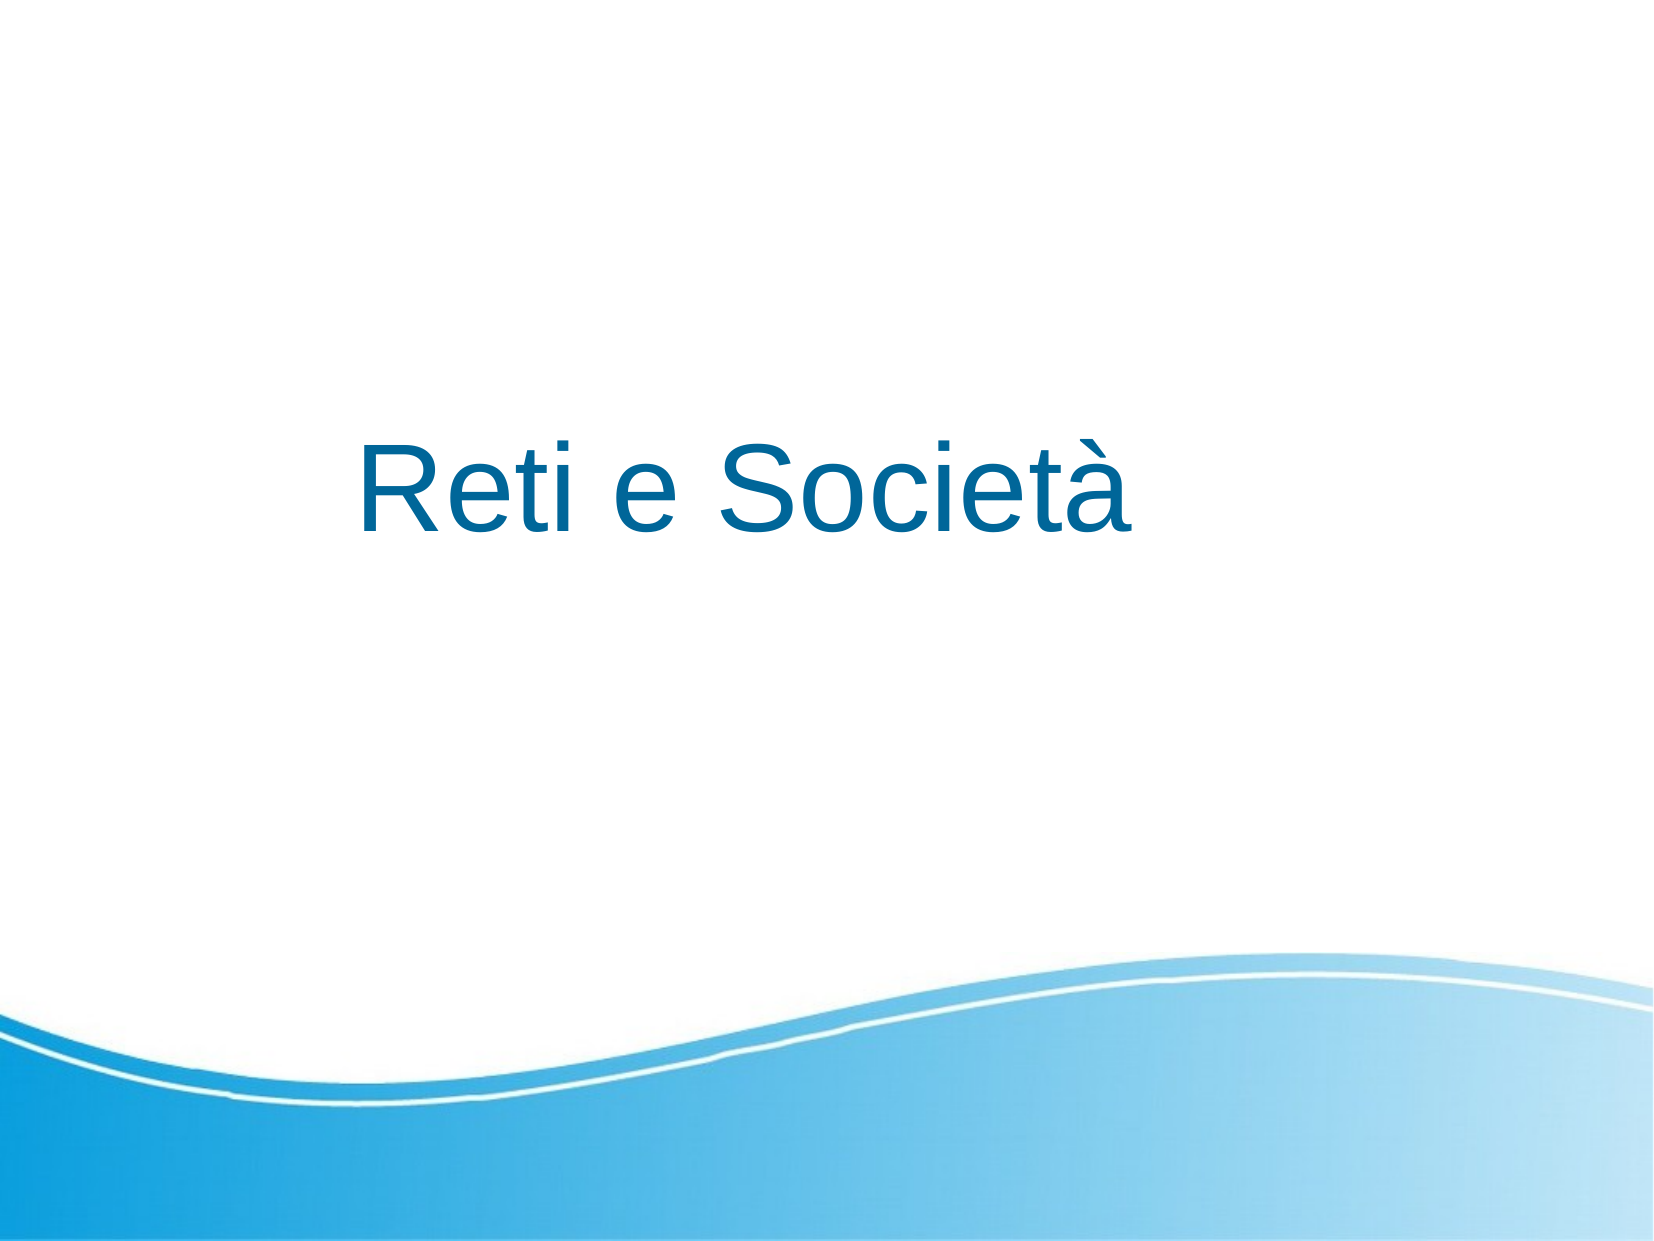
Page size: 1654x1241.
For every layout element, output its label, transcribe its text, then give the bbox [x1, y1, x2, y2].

title Reti e Società [0, 384, 1489, 592]
picture [0, 952, 1654, 1241]
